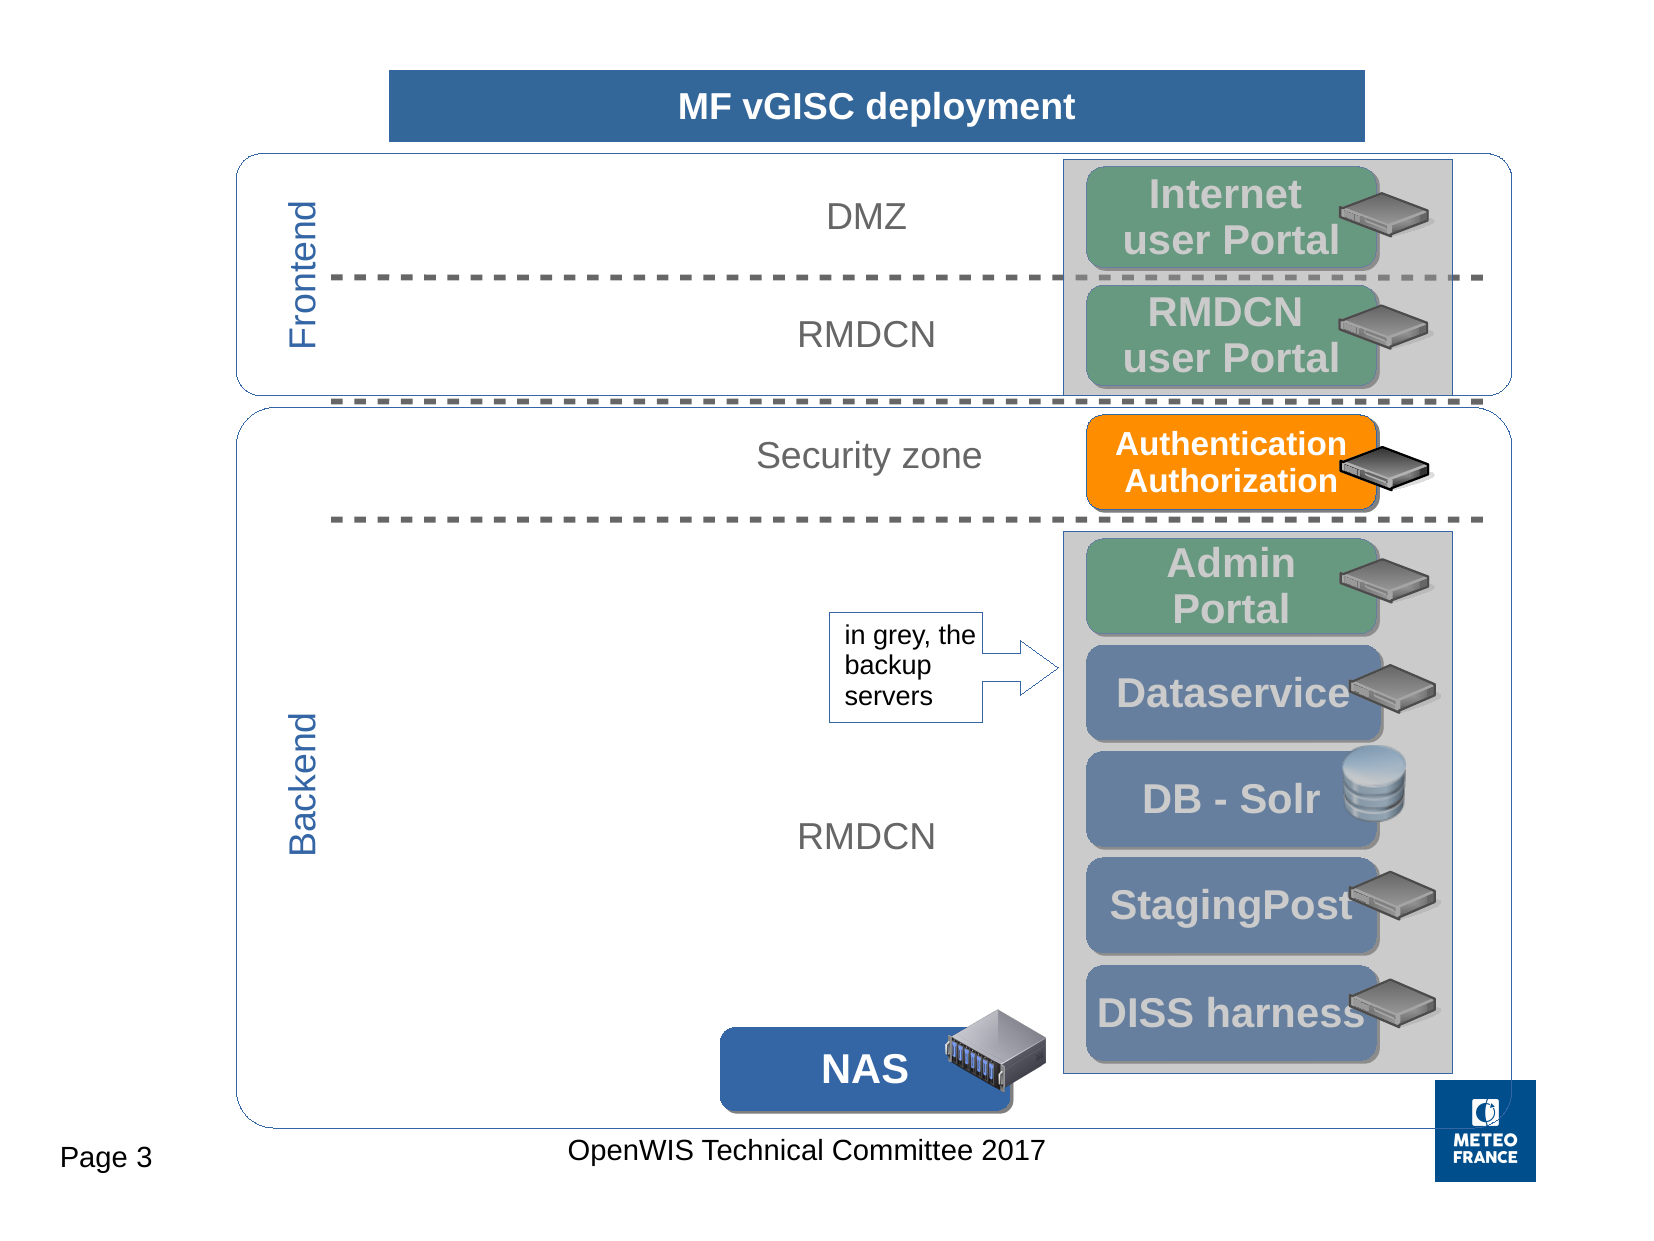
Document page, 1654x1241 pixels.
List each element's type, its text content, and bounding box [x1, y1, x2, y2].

text_box [1393, 472, 1435, 490]
title [176, 8, 1609, 139]
text_box Backend [273, 692, 331, 873]
text_box MF vGISC deployment [389, 70, 1365, 142]
text_box RMDCN [775, 306, 959, 364]
text_box [1342, 449, 1426, 487]
text_box Authentication Authorization [1086, 414, 1377, 510]
text_box Security zone [741, 427, 1019, 493]
picture [1435, 1080, 1536, 1182]
text_box DMZ [775, 188, 959, 245]
text_box [109, 141, 1512, 396]
text_box RMDCN [775, 808, 959, 866]
picture [945, 1009, 1046, 1093]
text_box [1063, 531, 1453, 1074]
text_box Frontend [273, 184, 331, 365]
text_box in grey, the backup servers [829, 612, 995, 737]
text_box NAS [720, 1027, 1010, 1111]
